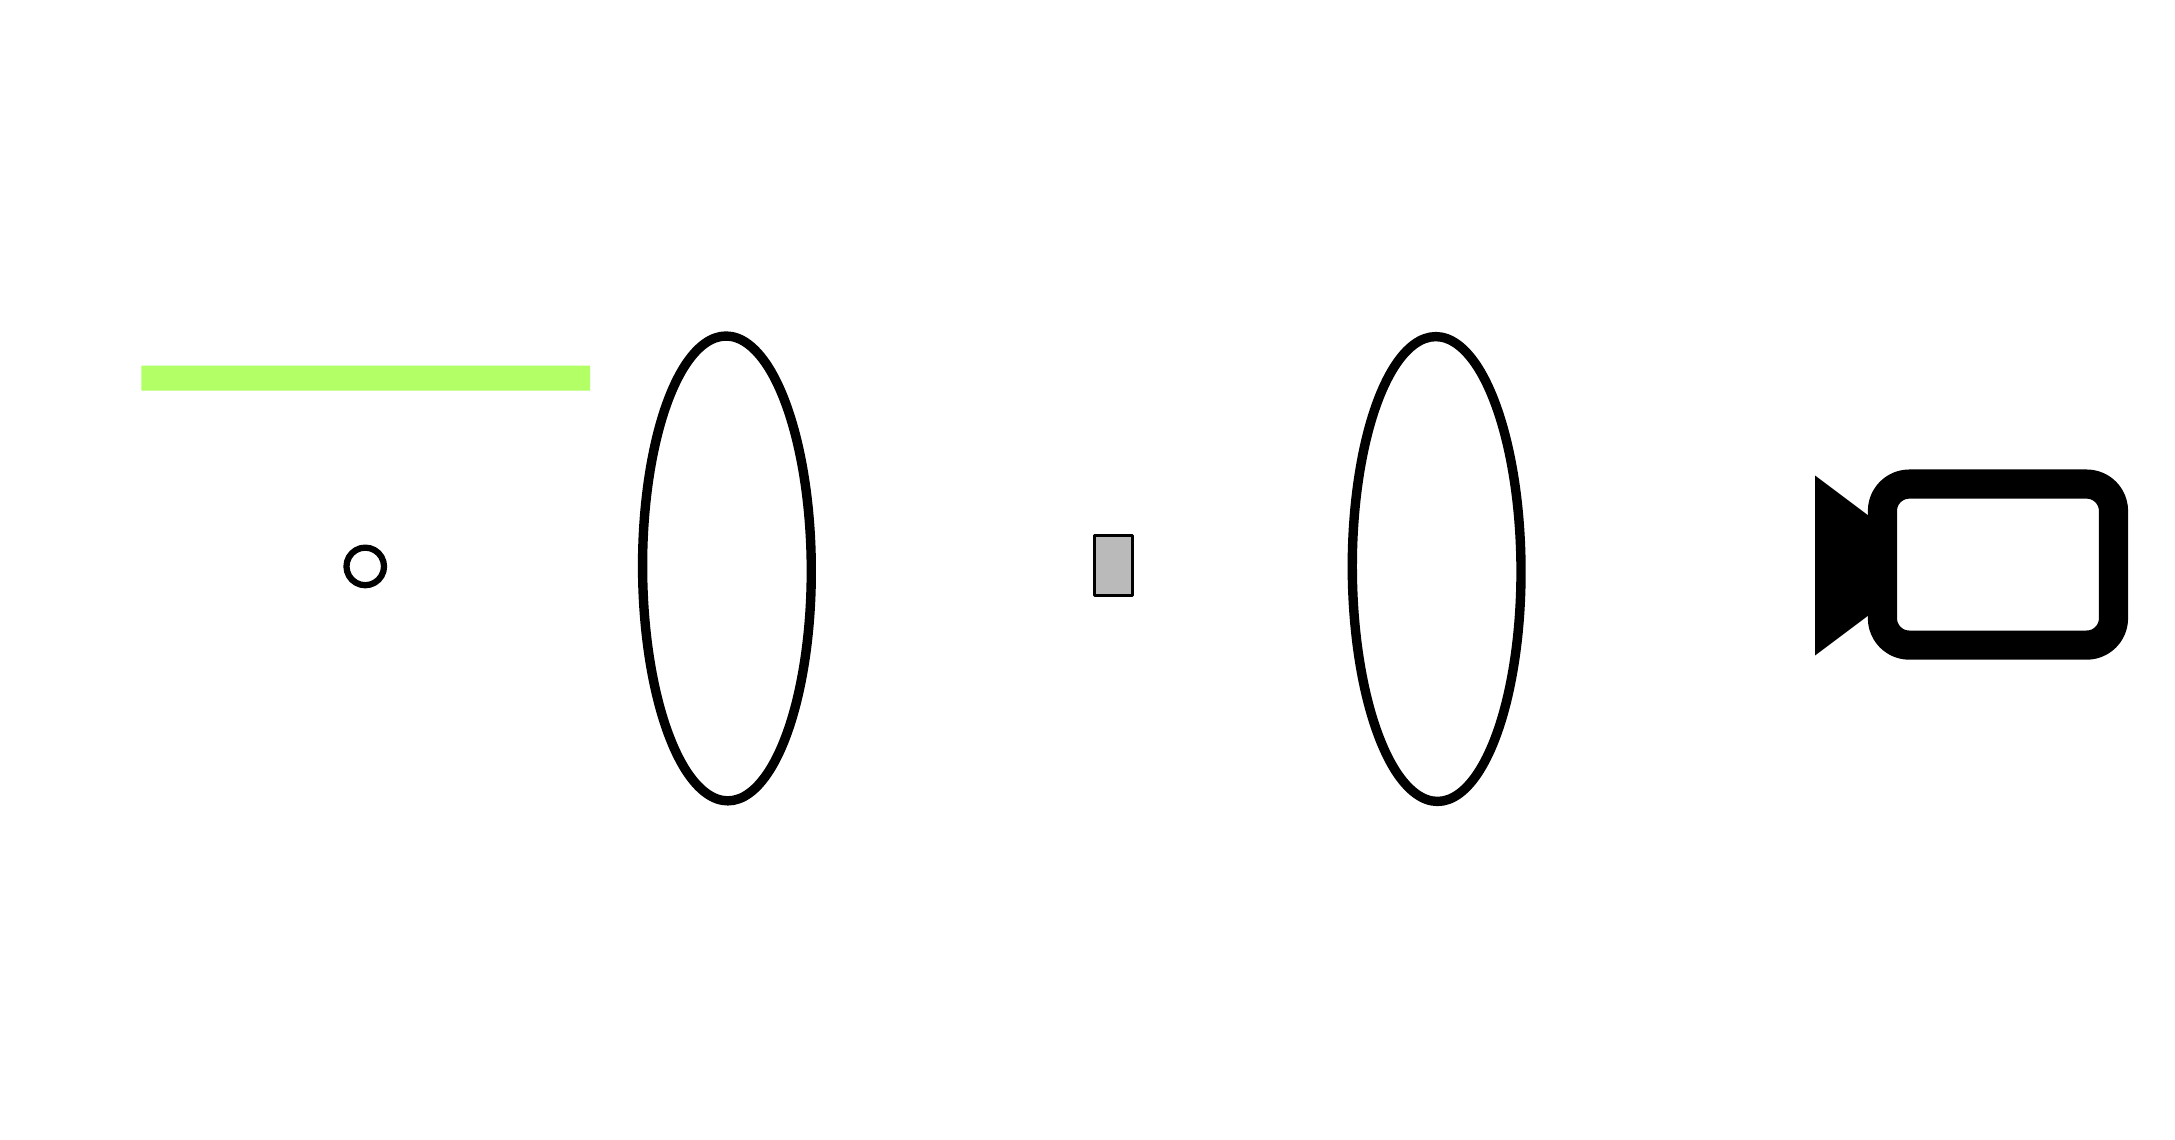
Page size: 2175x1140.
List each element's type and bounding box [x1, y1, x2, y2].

text_box [642, 336, 812, 801]
text_box [1094, 535, 1133, 596]
text_box [1815, 475, 1876, 656]
text_box [1882, 484, 2114, 646]
text_box [1352, 336, 1522, 802]
